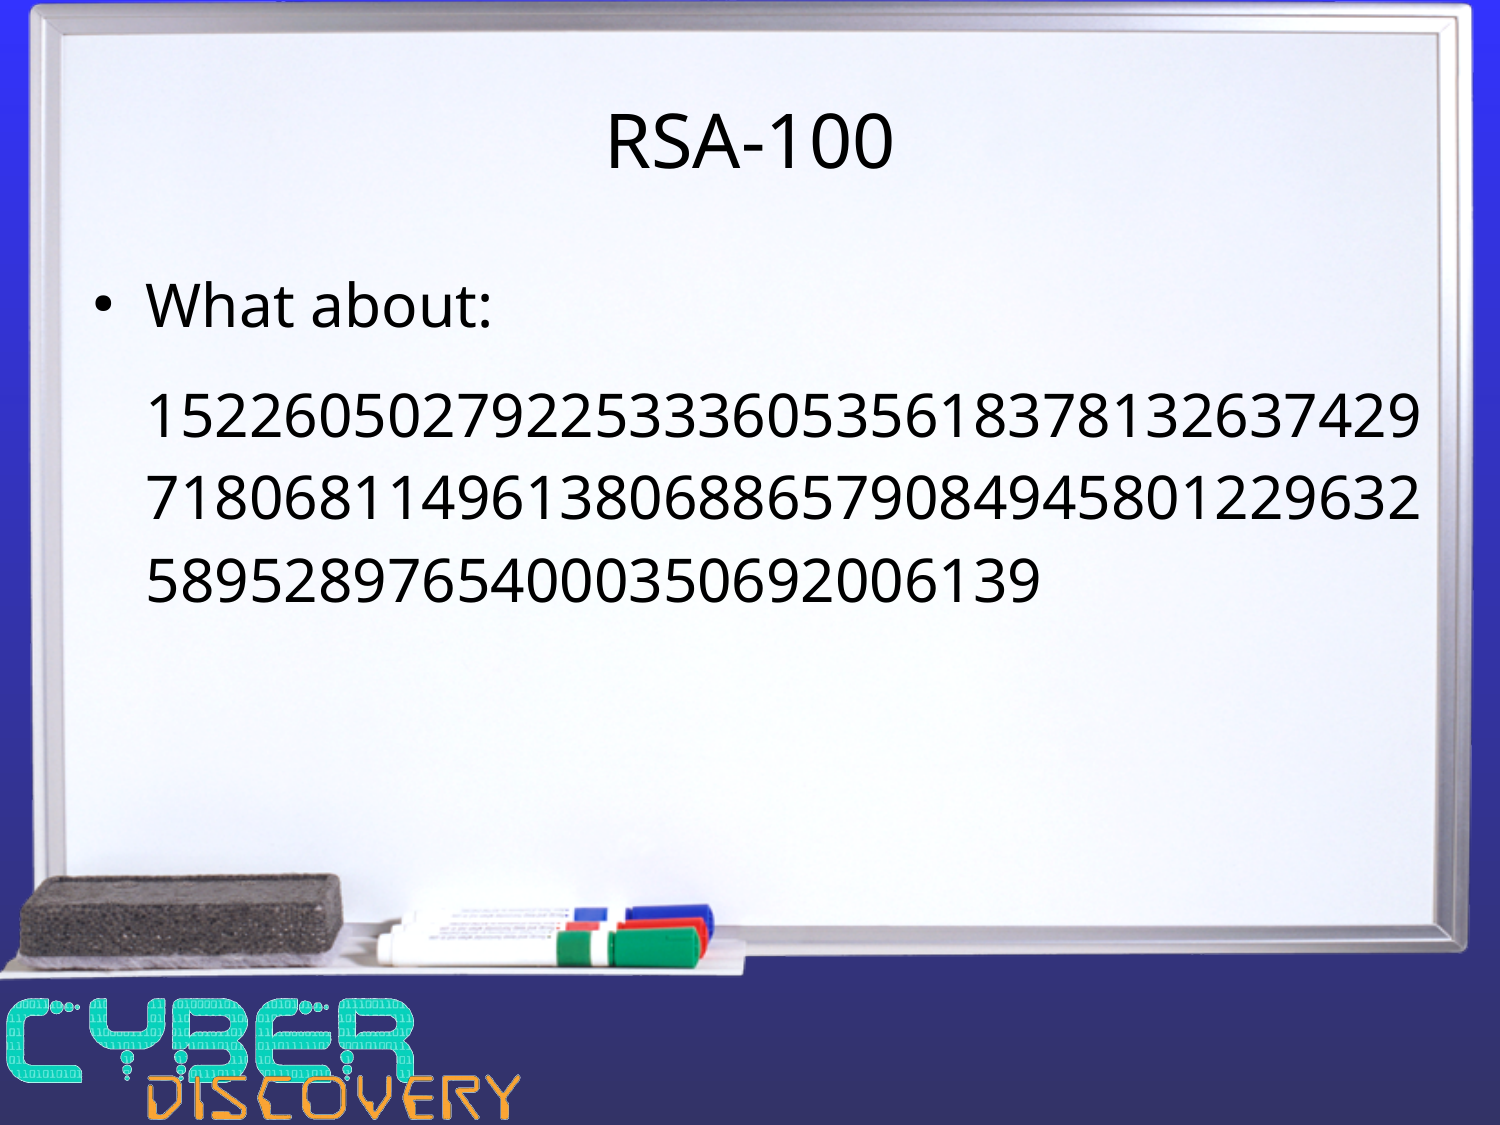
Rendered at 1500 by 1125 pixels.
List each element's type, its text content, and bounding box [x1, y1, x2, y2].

list What about: 1522605027922533360535618378132637429718068114961380688657908494580122963258952897654000350692006139 [74, 263, 1425, 916]
title RSA-100 [74, 44, 1425, 233]
picture [0, 0, 1500, 1125]
